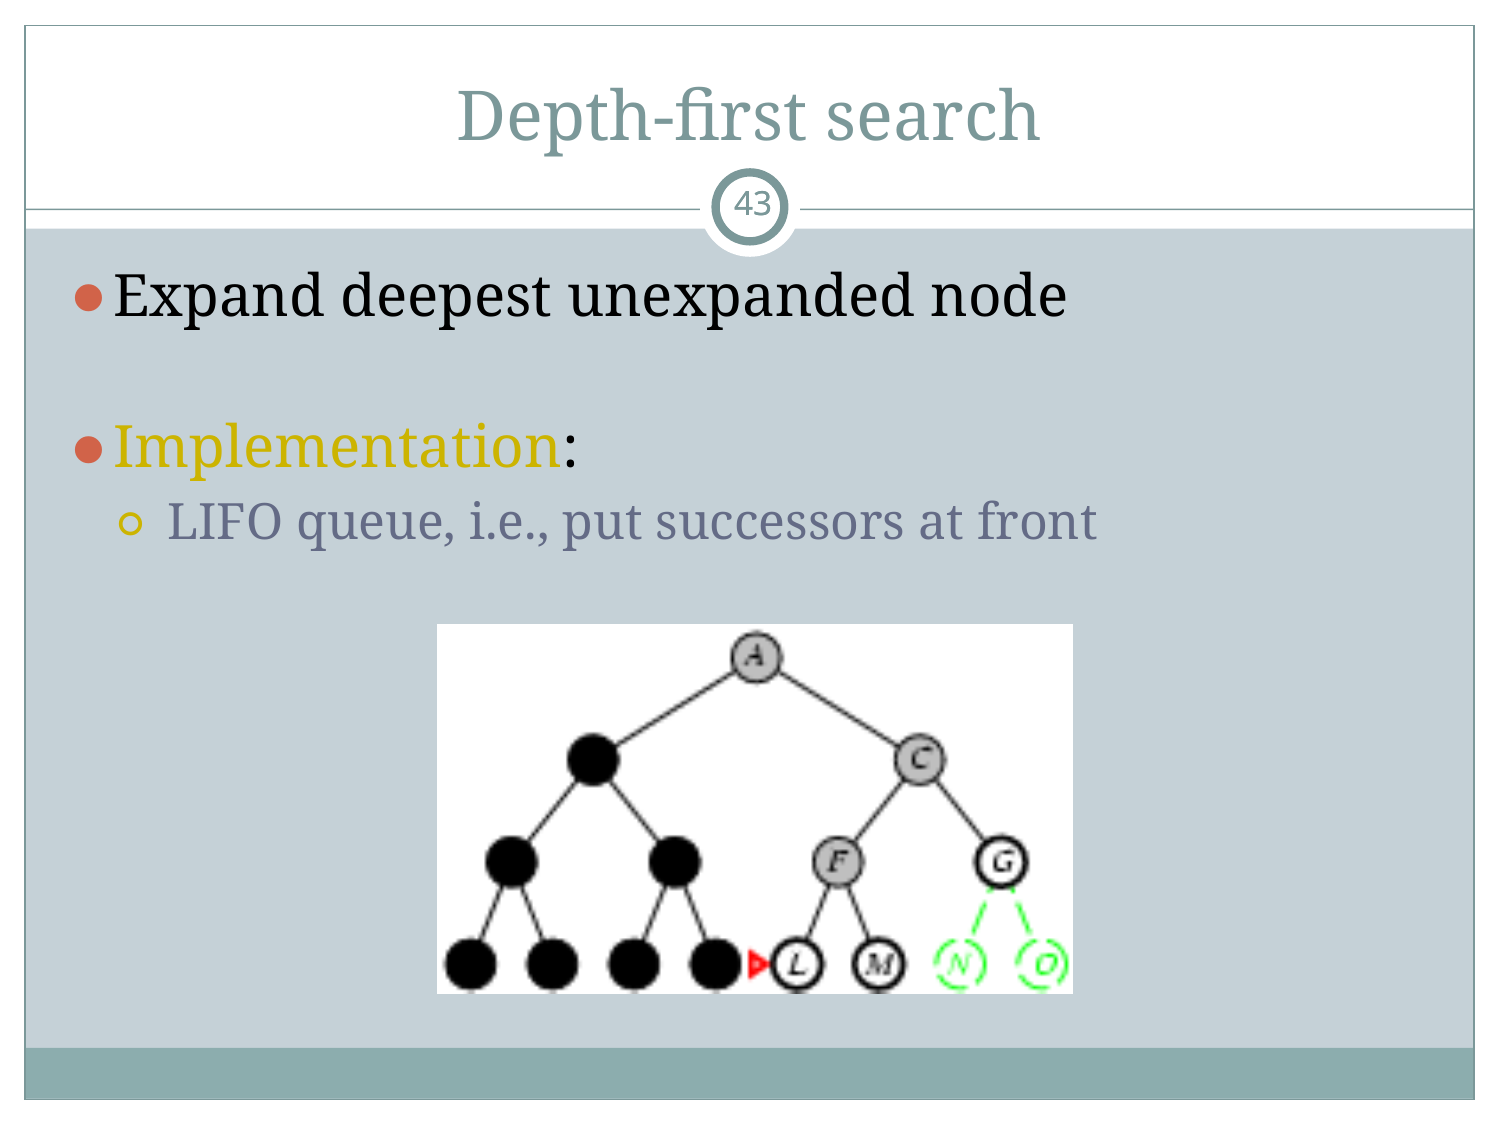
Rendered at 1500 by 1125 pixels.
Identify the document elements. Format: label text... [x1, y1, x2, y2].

list Expand deepest unexpanded node Implementation: LIFO queue, i.e., put successors at front [49, 250, 1445, 1001]
picture [437, 624, 1073, 994]
title Depth-first search [49, 37, 1450, 162]
slide_number <number> [715, 168, 791, 241]
